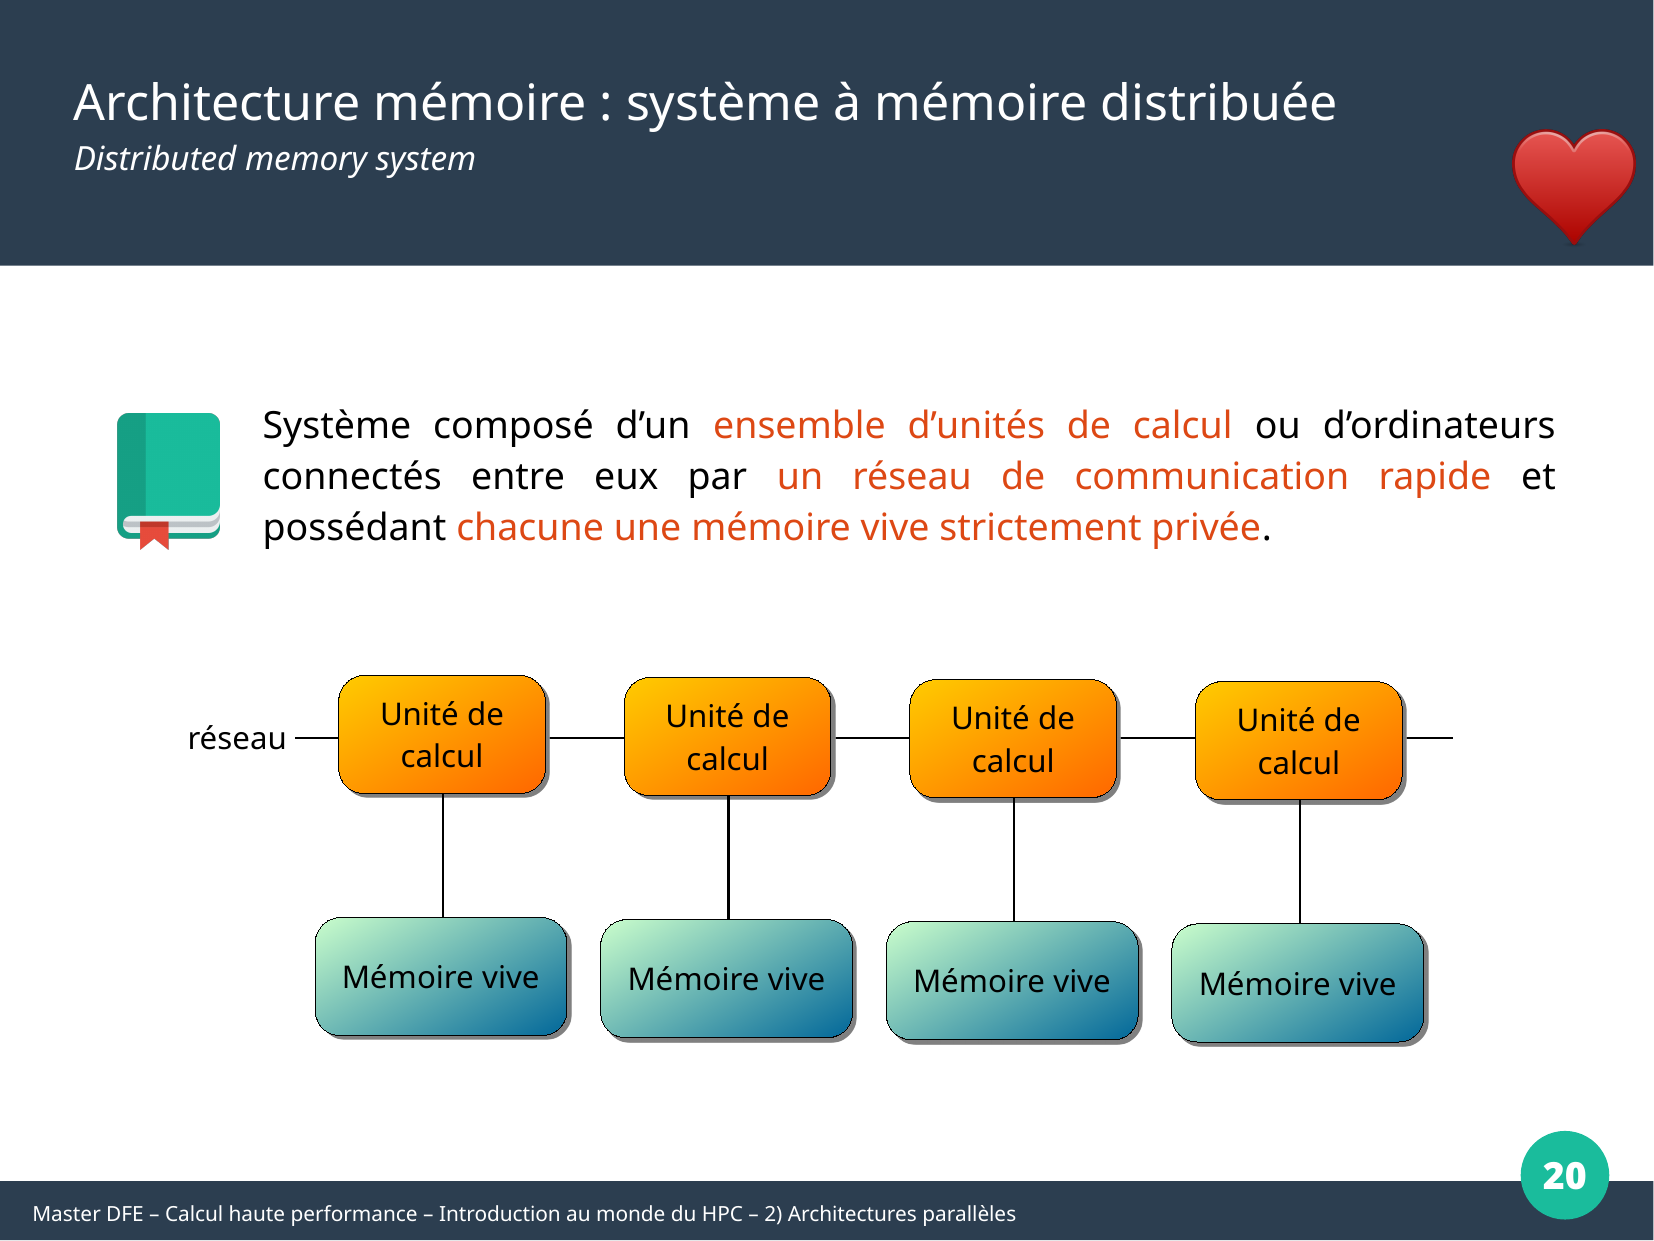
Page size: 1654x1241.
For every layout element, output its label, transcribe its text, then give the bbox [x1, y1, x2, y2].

text_box réseau [165, 708, 310, 768]
text_box Unité de calcul [624, 677, 831, 796]
text_box Unité de calcul [338, 675, 546, 794]
text_box Unité de calcul [909, 679, 1117, 798]
text_box Mémoire vive [1171, 923, 1424, 1043]
text_box Architecture mémoire : système à mémoire distribuée Distributed memory system [59, 59, 1477, 187]
picture [1512, 129, 1636, 248]
picture [100, 413, 237, 550]
text_box Mémoire vive [600, 919, 853, 1038]
text_box Mémoire vive [315, 917, 567, 1036]
text_box Système composé d’un ensemble d’unités de calcul ou d’ordinateurs connectés entre eux par un réseau de communication rapide et possédant chacune une mémoire vive strictement privée. [248, 391, 1571, 559]
text_box Unité de calcul [1195, 681, 1403, 800]
text_box Mémoire vive [886, 921, 1139, 1040]
text_box Master DFE – Calcul haute performance – Introduction au monde du HPC – 2) Architectures parallèles [17, 1191, 1436, 1235]
